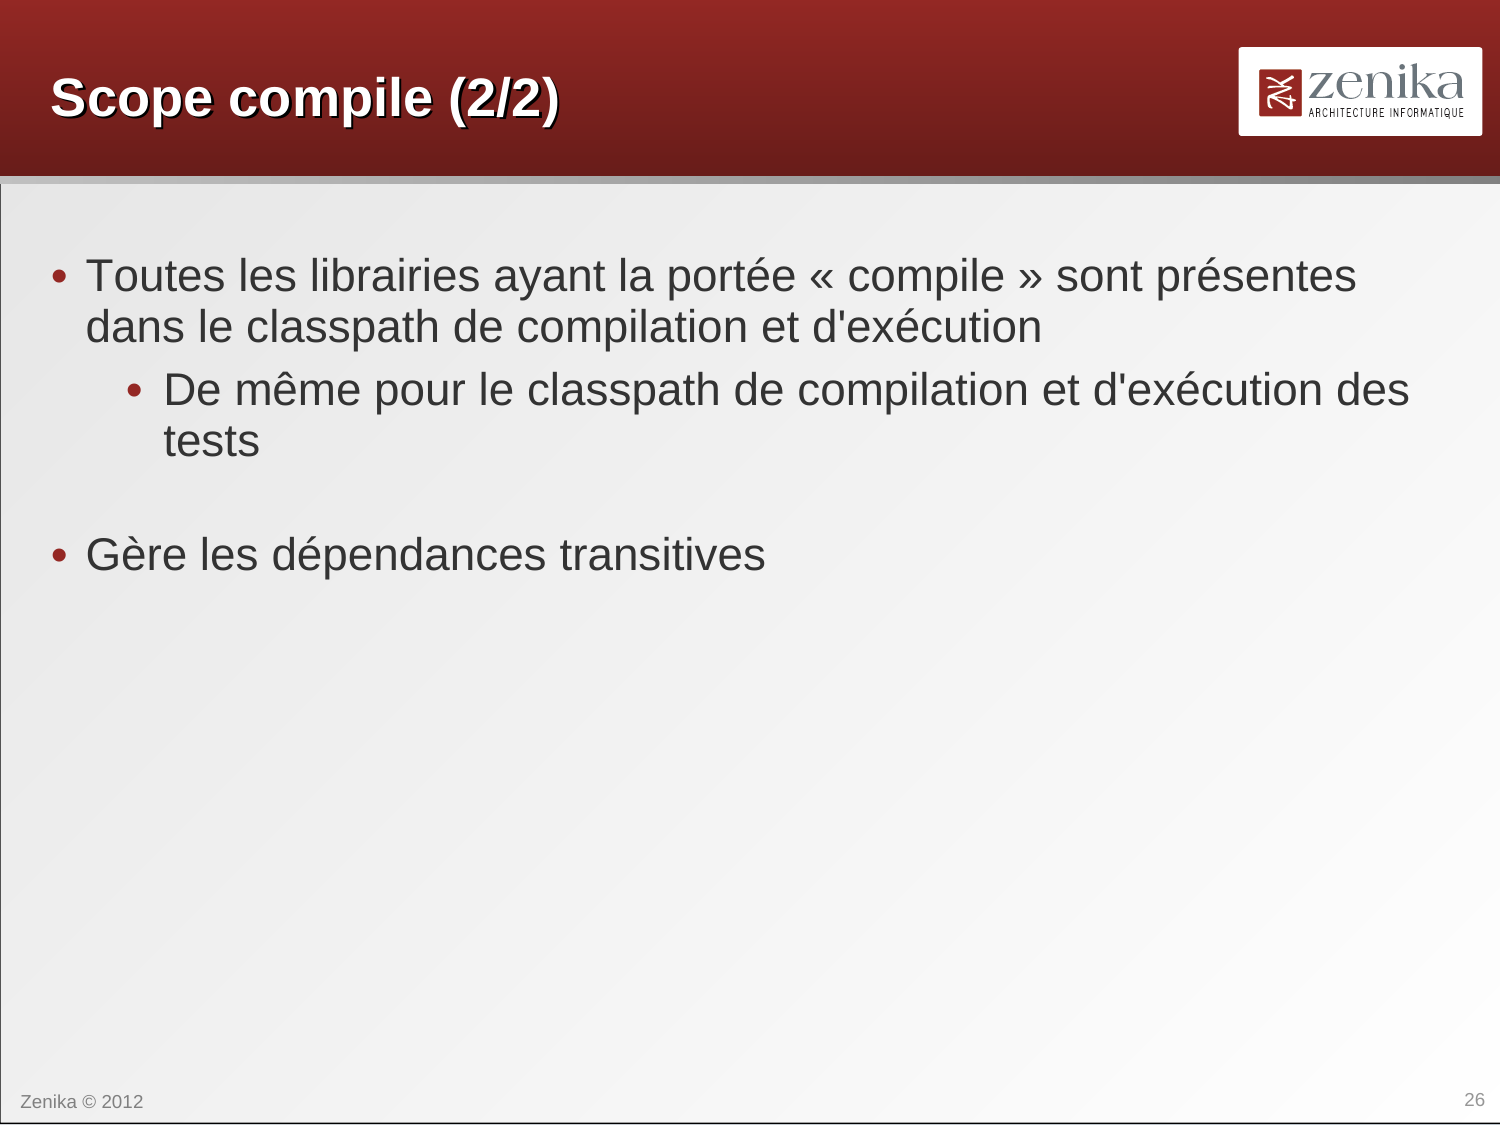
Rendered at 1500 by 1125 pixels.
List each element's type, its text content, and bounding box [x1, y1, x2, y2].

picture [1257, 58, 1464, 125]
title Scope compile (2/2) [50, 15, 1206, 180]
list Toutes les librairies ayant la portée « compile » sont présentes dans le classpath de compilation et d'exécution De même pour le classpath de compilation et d'exécution des tests Gère les dépendances transitives [50, 249, 1435, 1079]
